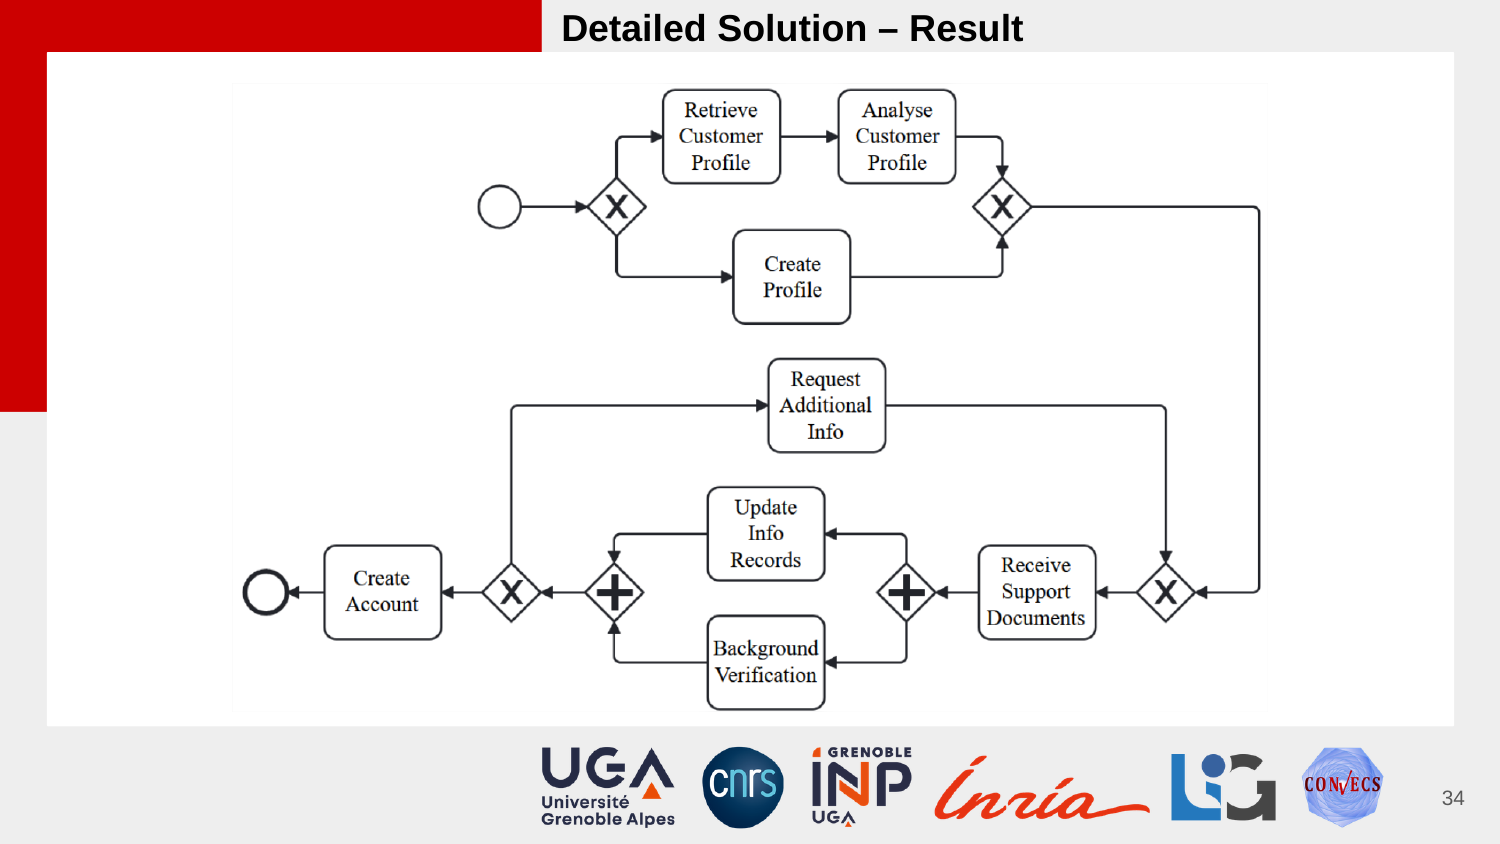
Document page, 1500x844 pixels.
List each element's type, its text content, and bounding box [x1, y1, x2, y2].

picture [0, 0, 1500, 844]
slide_number <numéro> [1389, 764, 1480, 830]
text_box Detailed Solution – Result [546, 0, 1441, 55]
